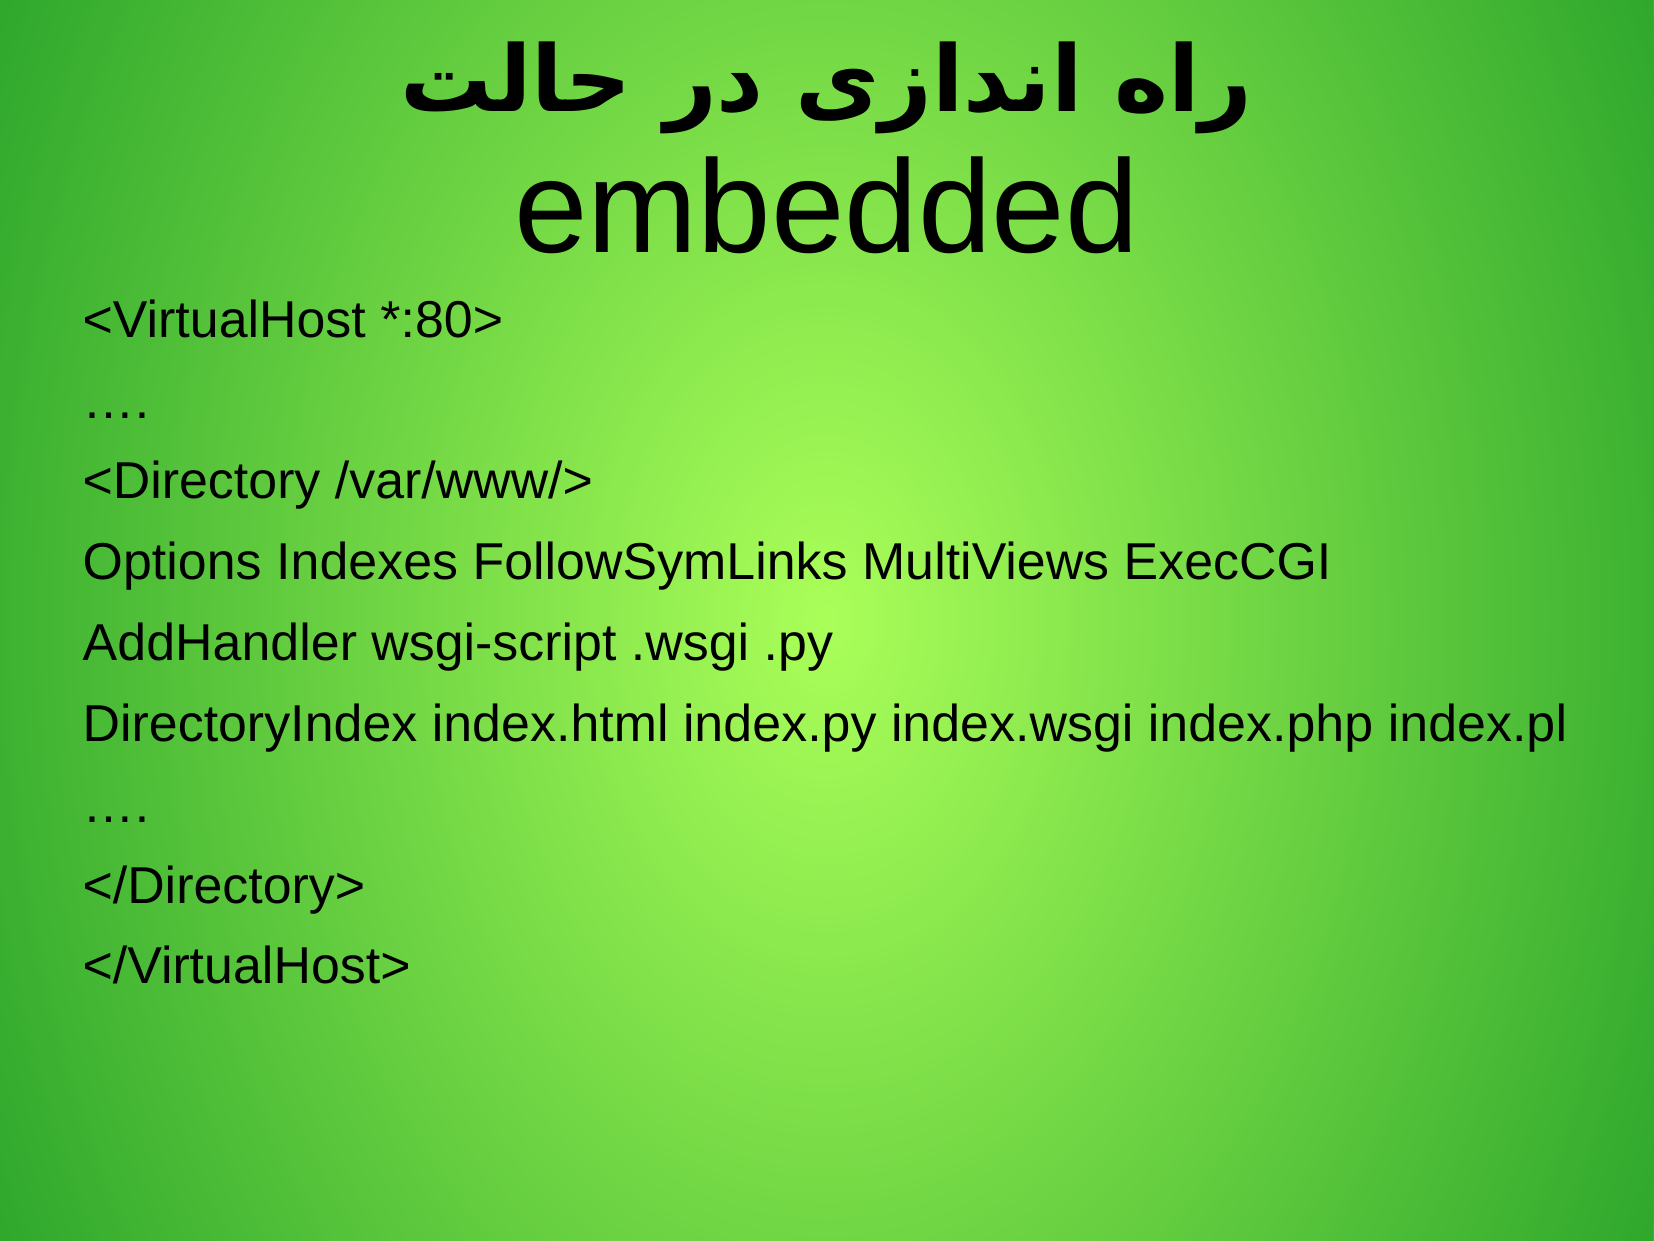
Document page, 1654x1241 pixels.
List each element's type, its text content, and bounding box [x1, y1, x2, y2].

title راه اندازی در حالت embedded [82, 49, 1571, 257]
list <VirtualHost *:80> …. <Directory /var/www/> Options Indexes FollowSymLinks MultiViews ExecCGI AddHandler wsgi-script .wsgi .py DirectoryIndex index.html index.py index.wsgi index.php index.pl …. </Directory> </VirtualHost> [82, 290, 1571, 1010]
